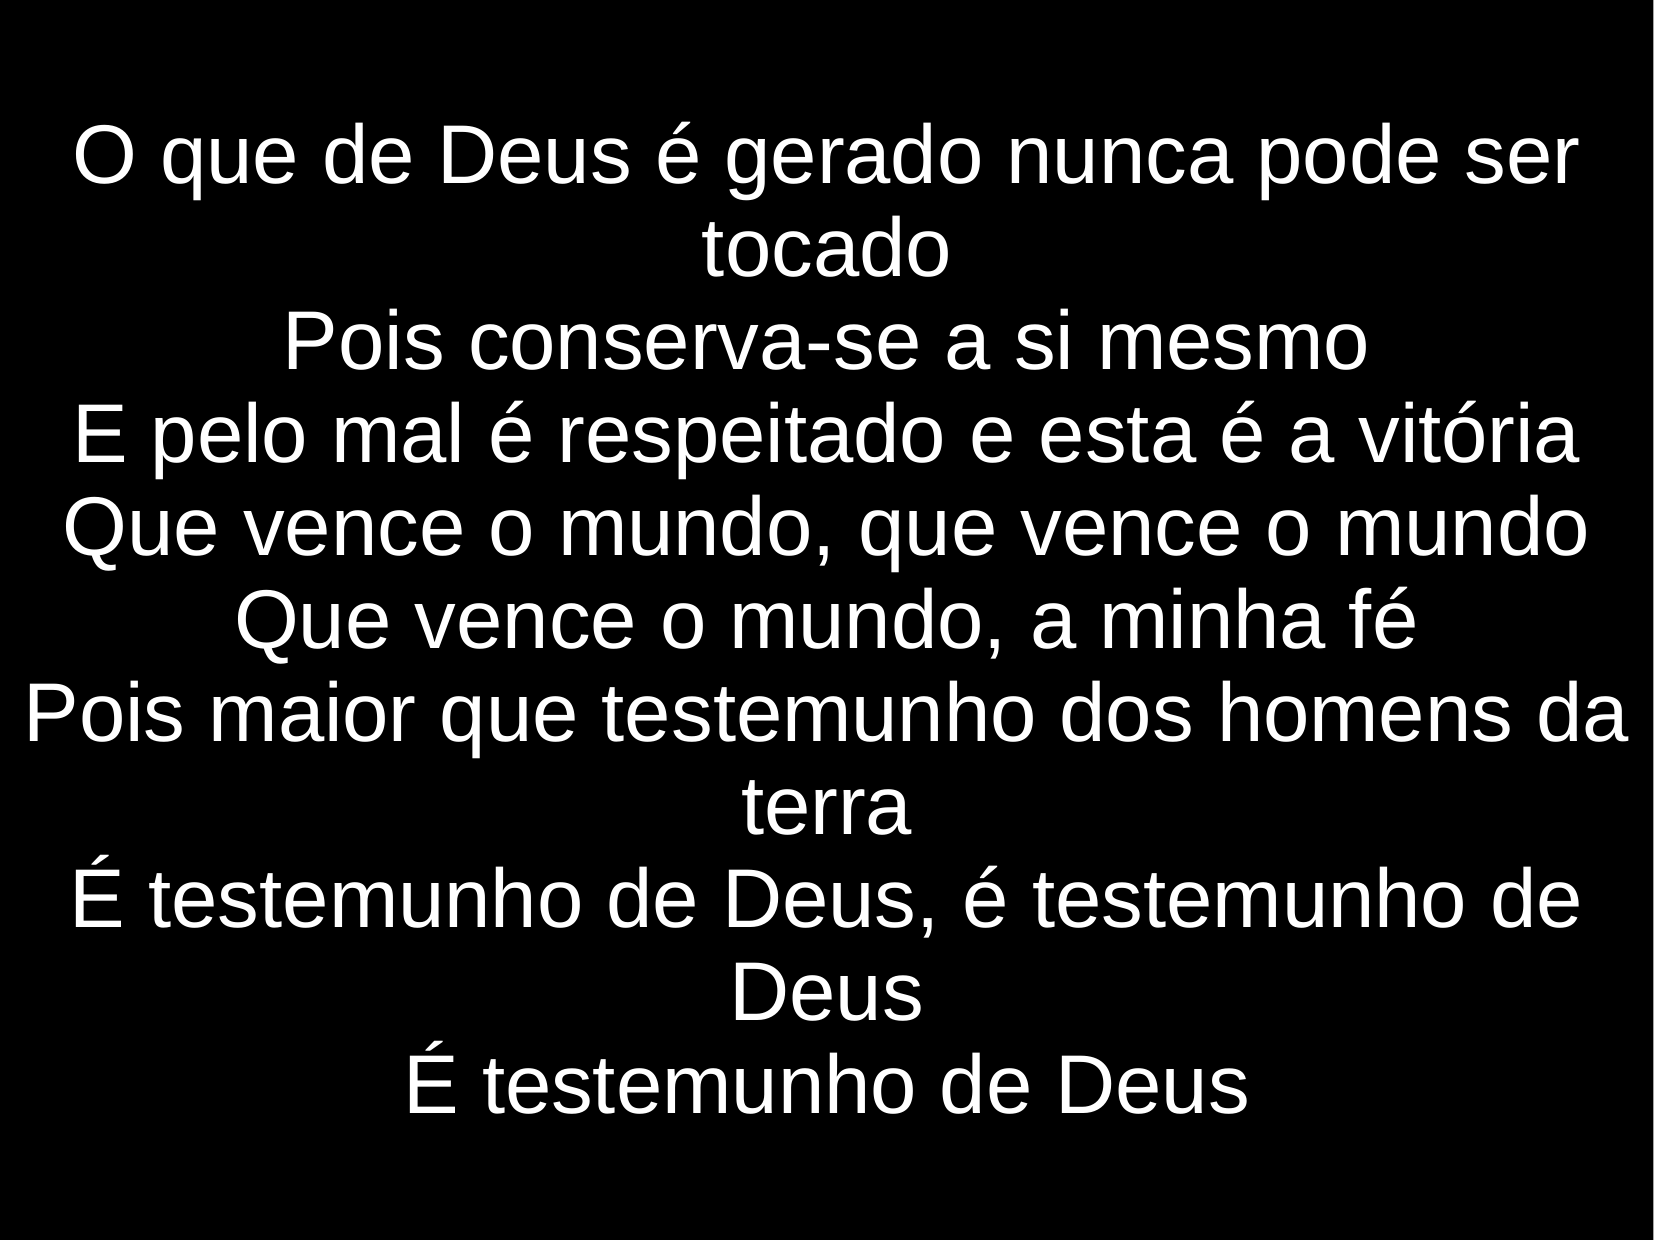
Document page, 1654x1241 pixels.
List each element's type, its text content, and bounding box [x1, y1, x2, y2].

subtitle O que de Deus é gerado nunca pode ser tocado Pois conserva-se a si mesmo E pelo mal é respeitado e esta é a vitória Que vence o mundo, que vence o mundo Que vence o mundo, a minha fé Pois maior que testemunho dos homens da terra É testemunho de Deus, é testemunho de Deus É testemunho de Deus [23, 23, 1630, 1217]
